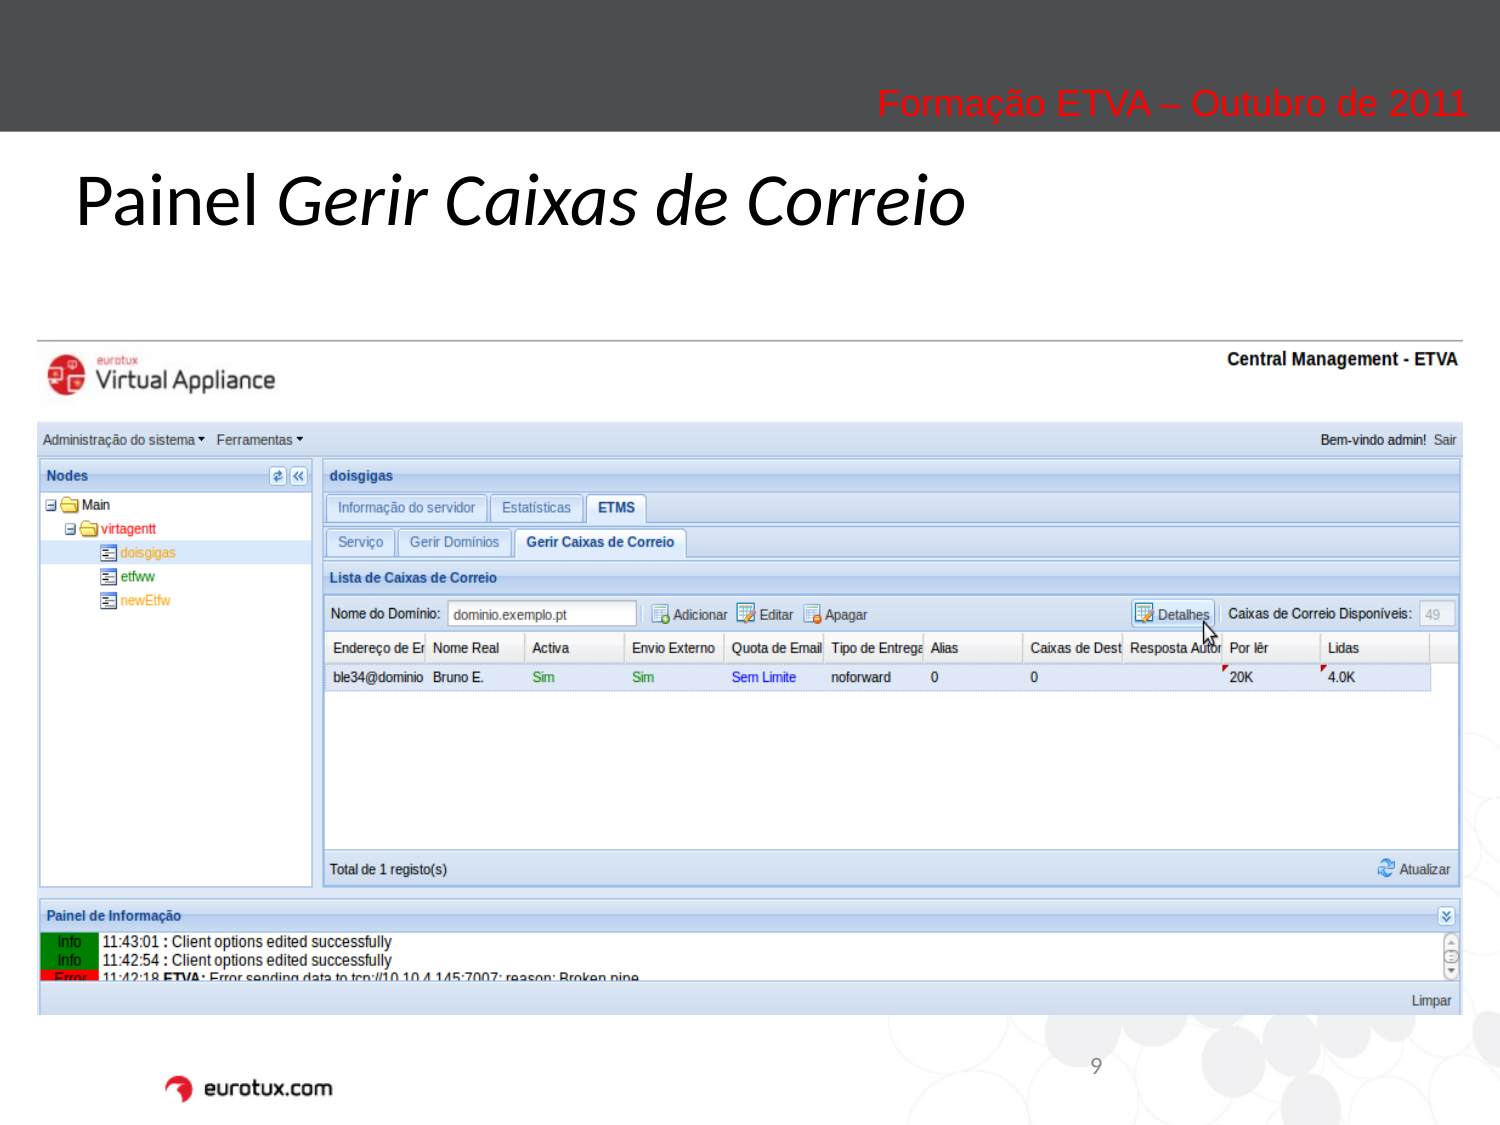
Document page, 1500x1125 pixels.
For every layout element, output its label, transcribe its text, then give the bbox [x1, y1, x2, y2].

picture [0, 0, 1500, 1125]
title Painel Gerir Caixas de Correio [75, 112, 1425, 301]
